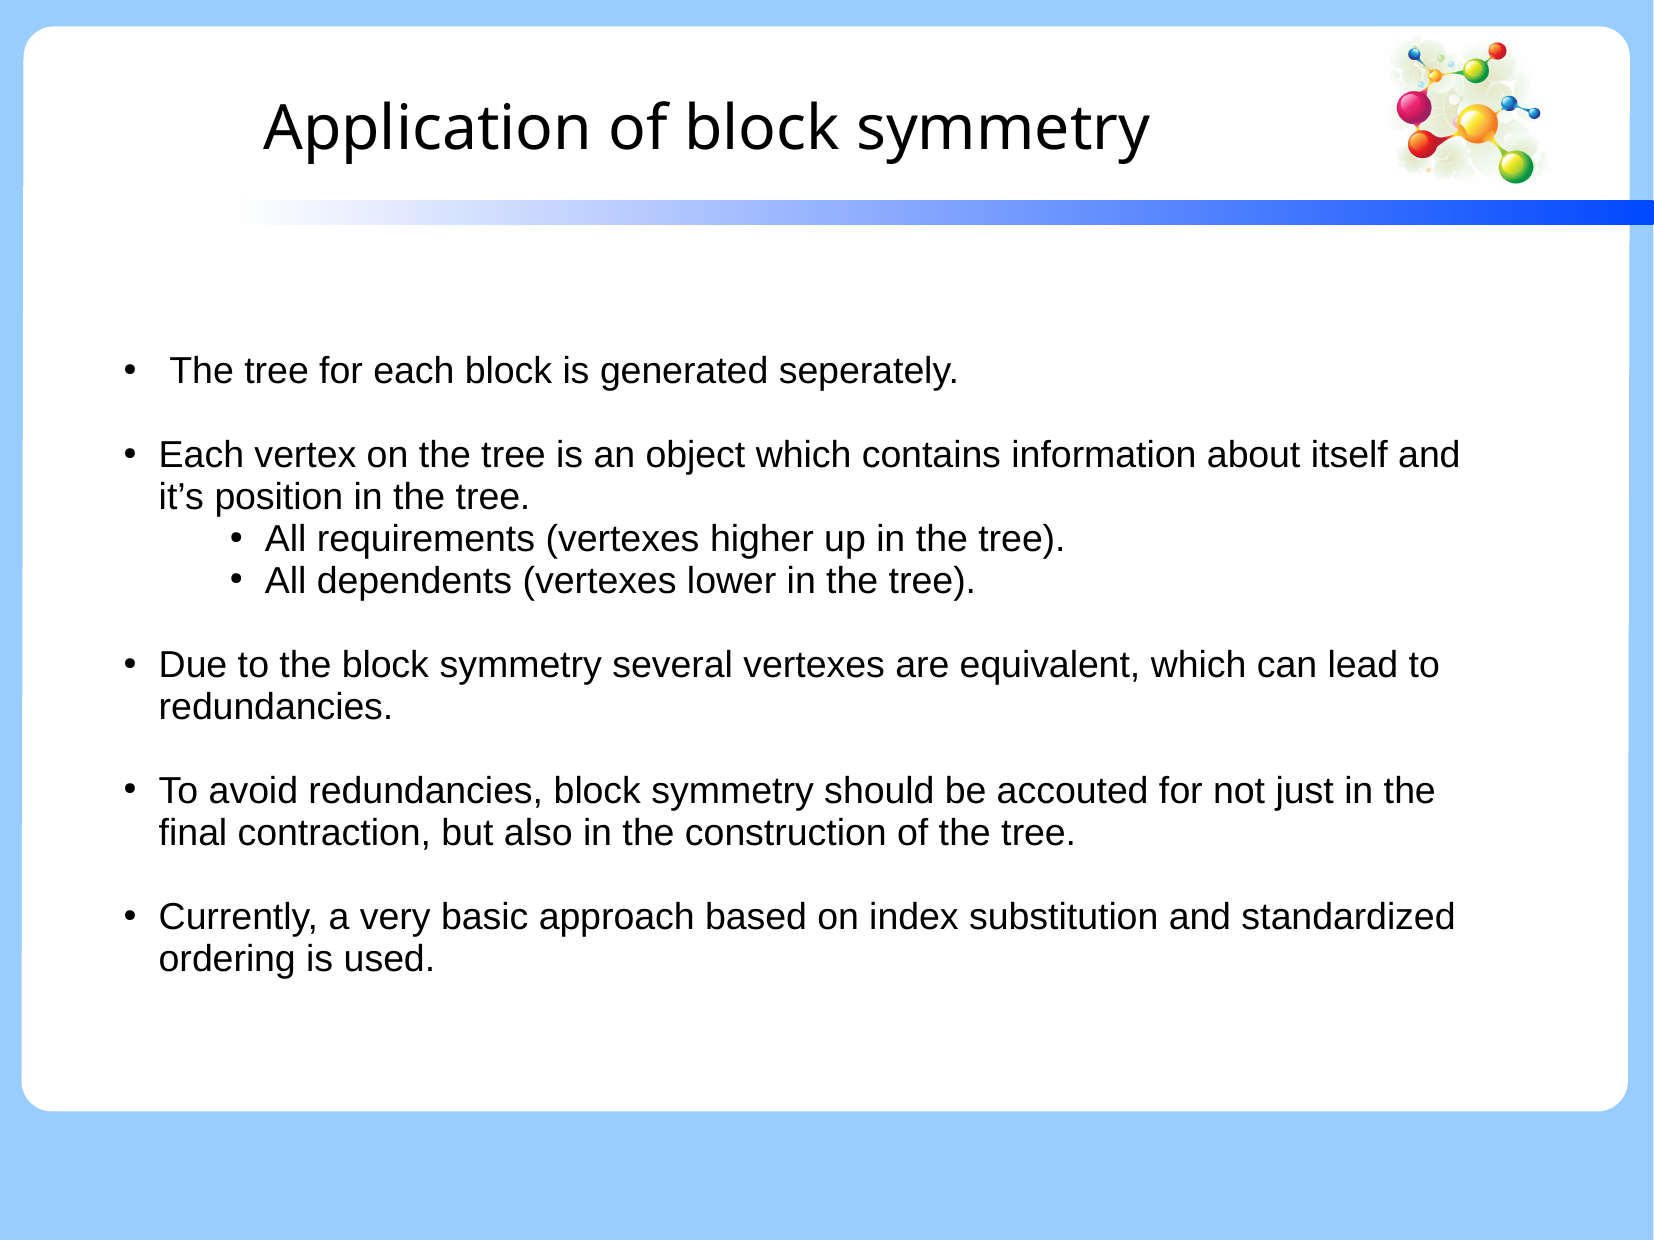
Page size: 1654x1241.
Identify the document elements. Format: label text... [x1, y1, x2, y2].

text_box The tree for each block is generated seperately. Each vertex on the tree is an object which contains information about itself and it’s position in the tree. All requirements (vertexes higher up in the tree). All dependents (vertexes lower in the tree). Due to the block symmetry several vertexes are equivalent, which can lead to redundancies. To avoid redundancies, block symmetry should be accouted for not just in the final contraction, but also in the construction of the tree. Currently, a very basic approach based on index substitution and standardized ordering is used. [108, 300, 1505, 1113]
list [59, 277, 1548, 1069]
picture [1382, 29, 1556, 195]
title Application of block symmetry [82, 49, 1332, 201]
